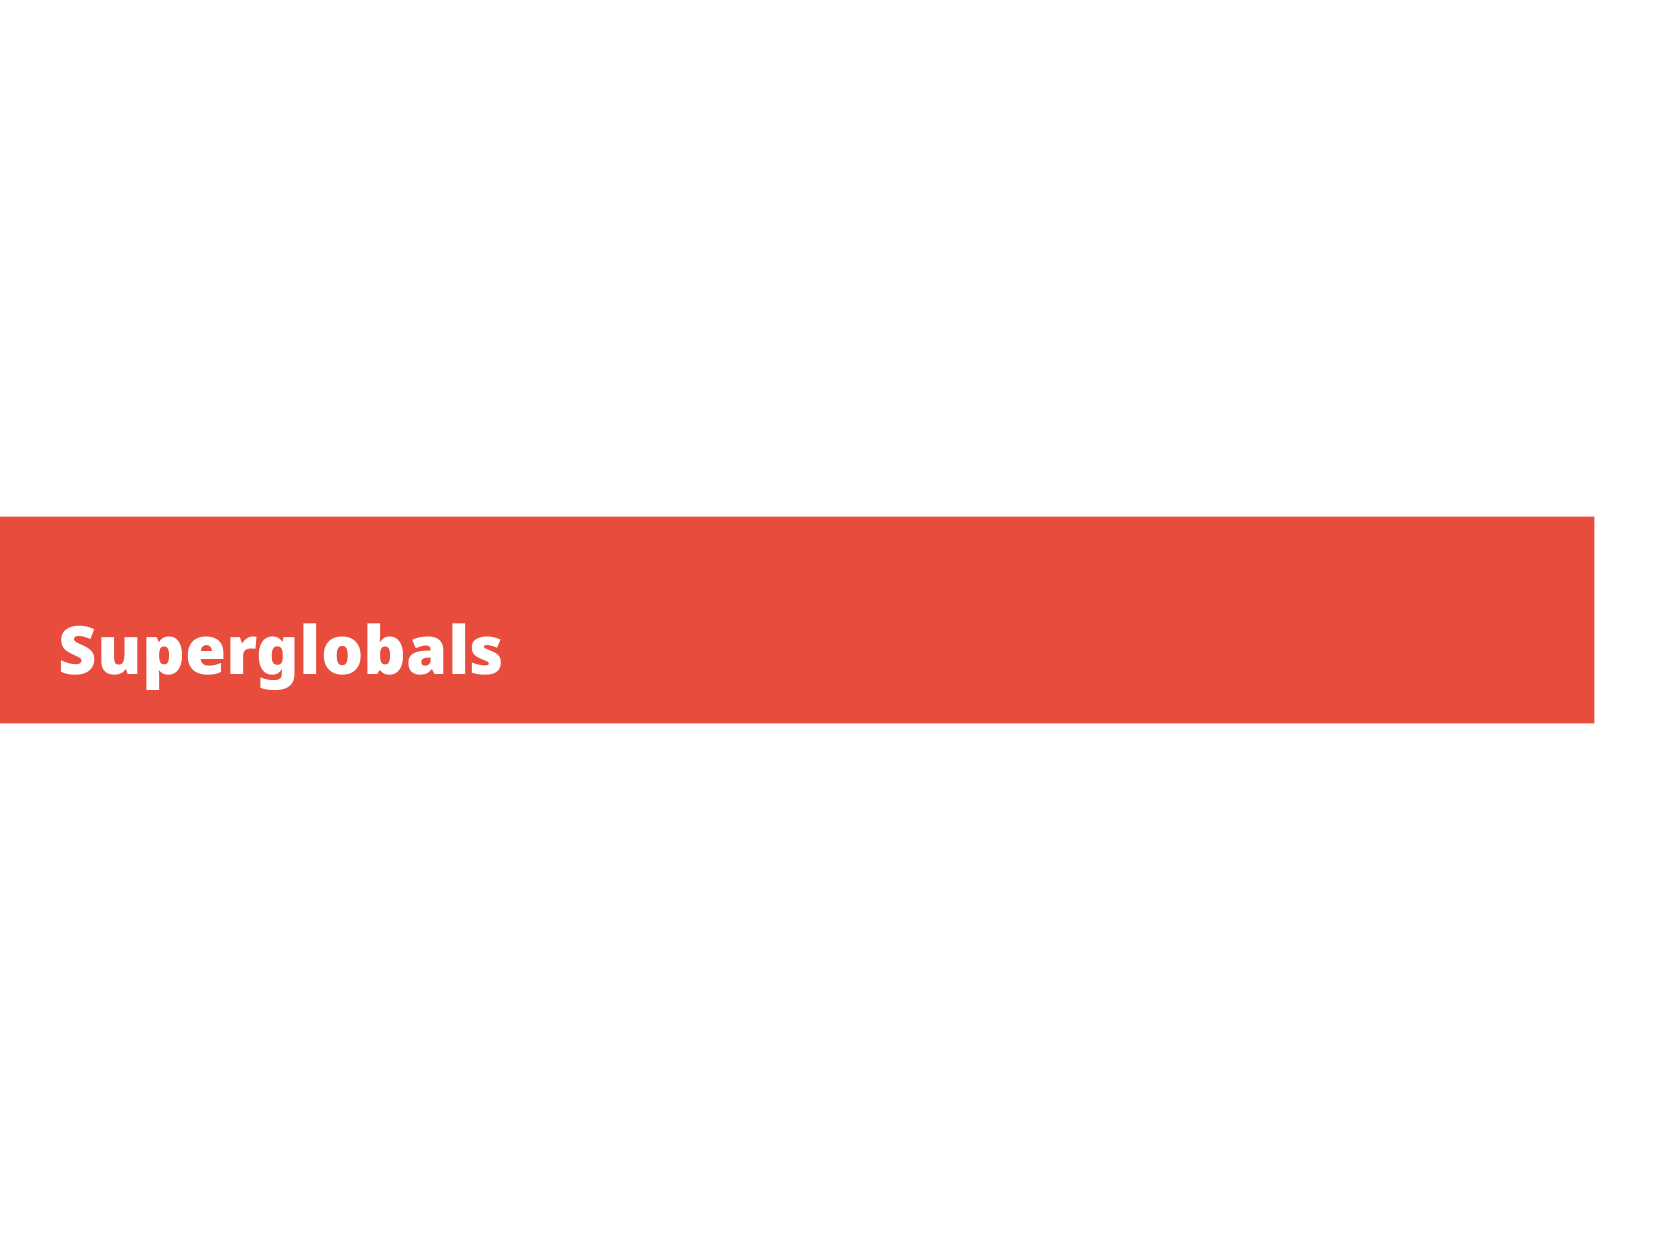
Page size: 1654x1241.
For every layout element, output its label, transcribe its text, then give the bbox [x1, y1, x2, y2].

title Superglobals [59, 546, 1595, 694]
